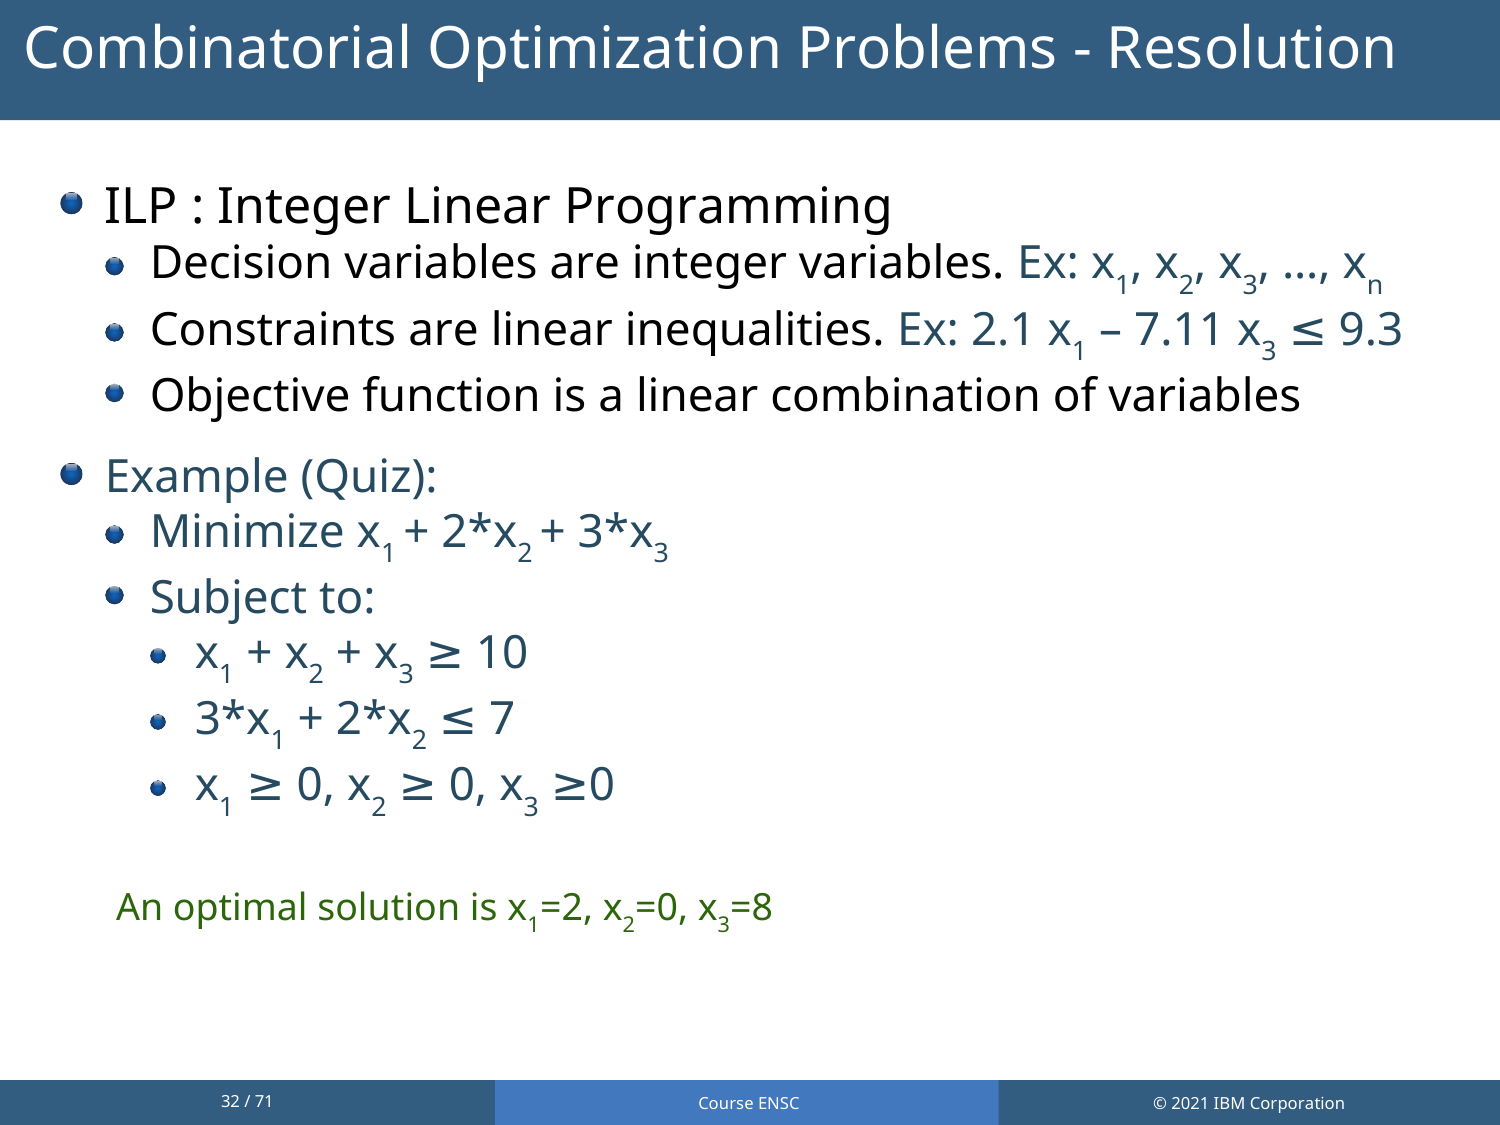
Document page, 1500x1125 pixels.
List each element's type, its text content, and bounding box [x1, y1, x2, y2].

list ILP : Integer Linear Programming Decision variables are integer variables. Ex: x1, x2, x3, …, xn Constraints are linear inequalities. Ex: 2.1 x1 – 7.11 x3 ≤ 9.3 Objective function is a linear combination of variables Example (Quiz): Minimize x1 + 2*x2 + 3*x3 Subject to: x1 + x2 + x3 ≥ 10 3*x1 + 2*x2 ≤ 7 x1 ≥ 0, x2 ≥ 0, x3 ≥0 [45, 165, 1441, 1036]
title Combinatorial Optimization Problems - Resolution [0, 0, 1500, 121]
text_box An optimal solution is x1=2, x2=0, x3=8 [101, 875, 783, 945]
